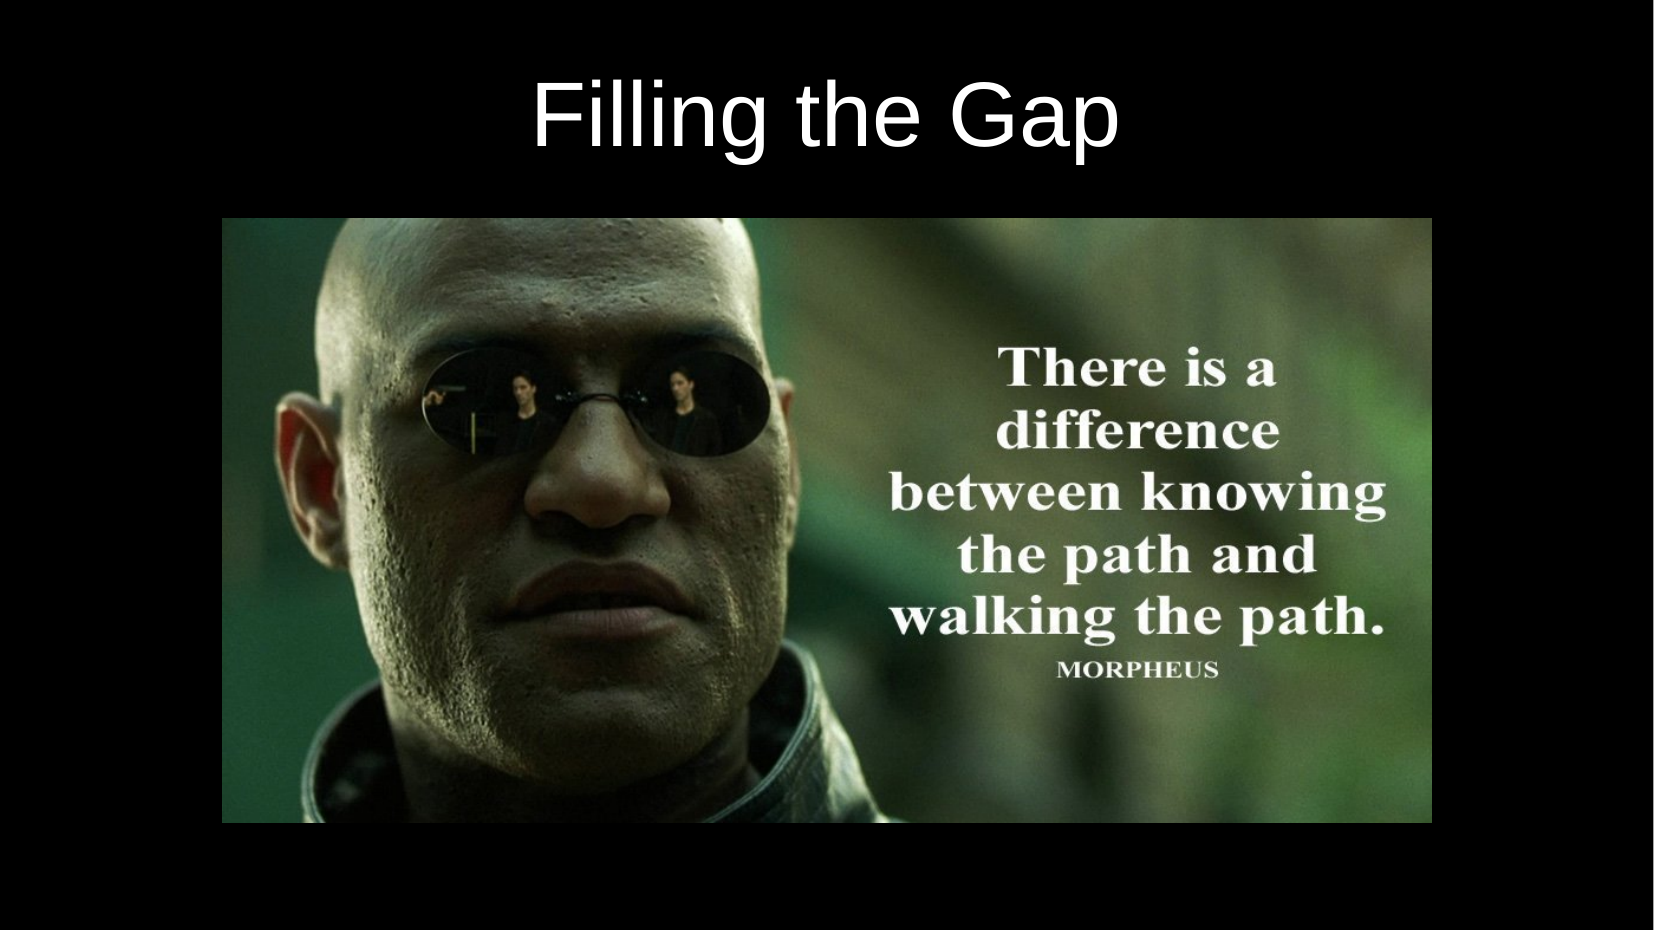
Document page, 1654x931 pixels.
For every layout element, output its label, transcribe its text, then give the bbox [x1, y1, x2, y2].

picture [222, 218, 1432, 824]
title Filling the Gap [82, 37, 1571, 193]
